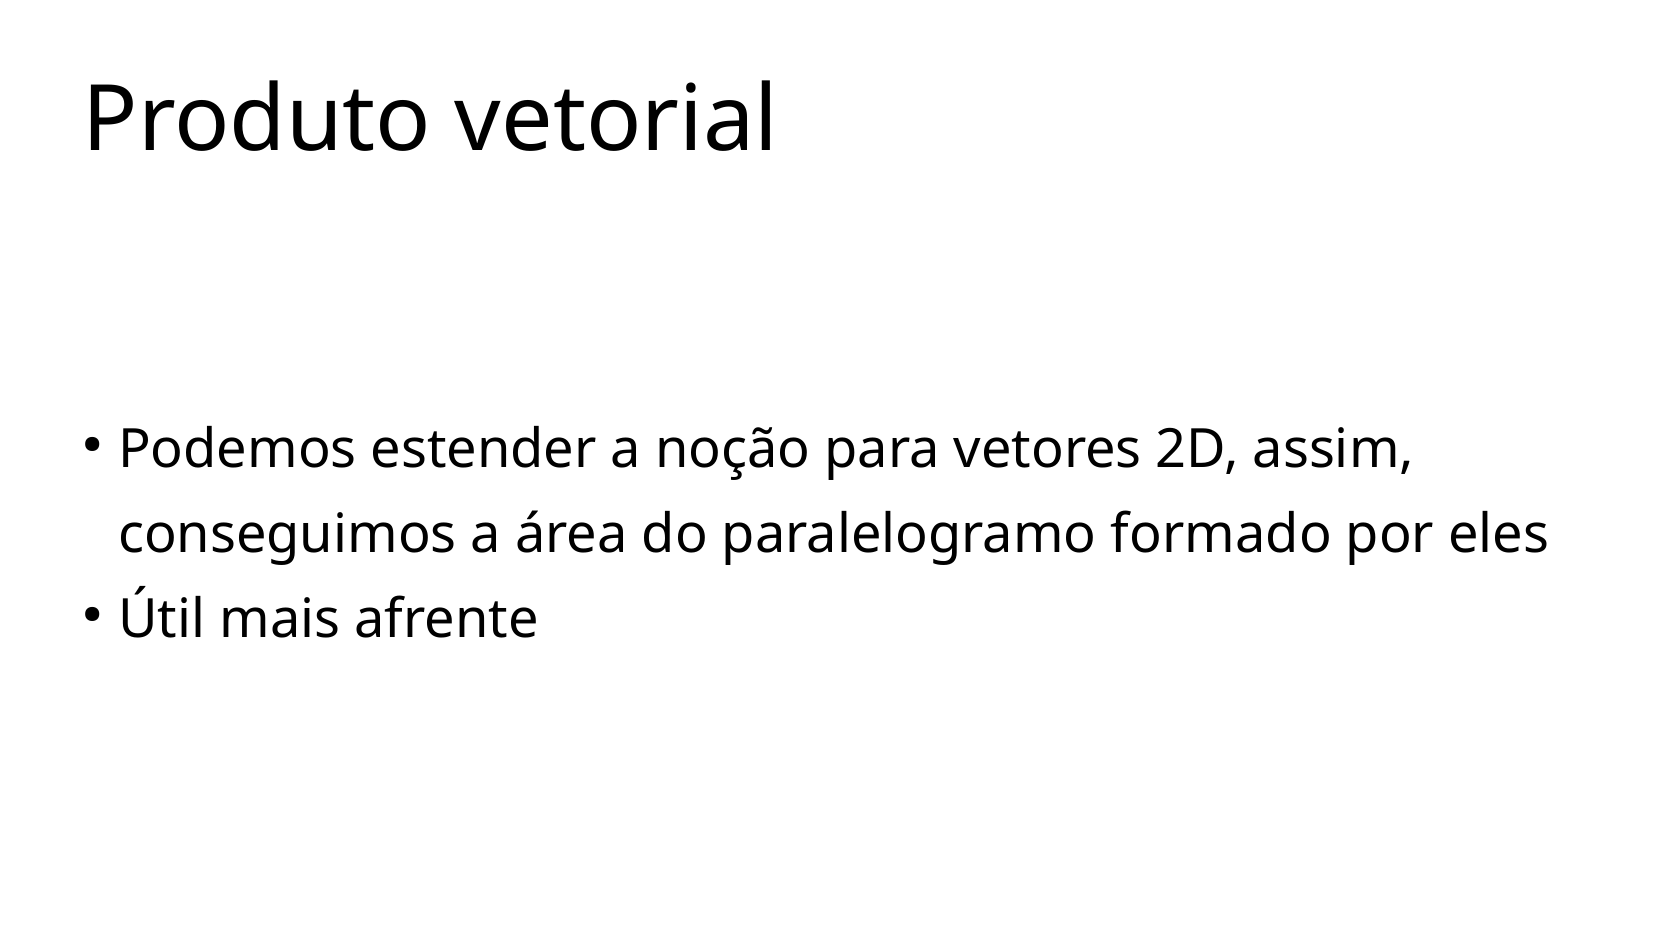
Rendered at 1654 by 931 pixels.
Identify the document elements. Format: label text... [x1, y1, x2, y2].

subtitle Podemos estender a noção para vetores 2D, assim, conseguimos a área do paralelogramo formado por eles Útil mais afrente [82, 200, 1571, 851]
title Produto vetorial [82, 37, 1571, 193]
